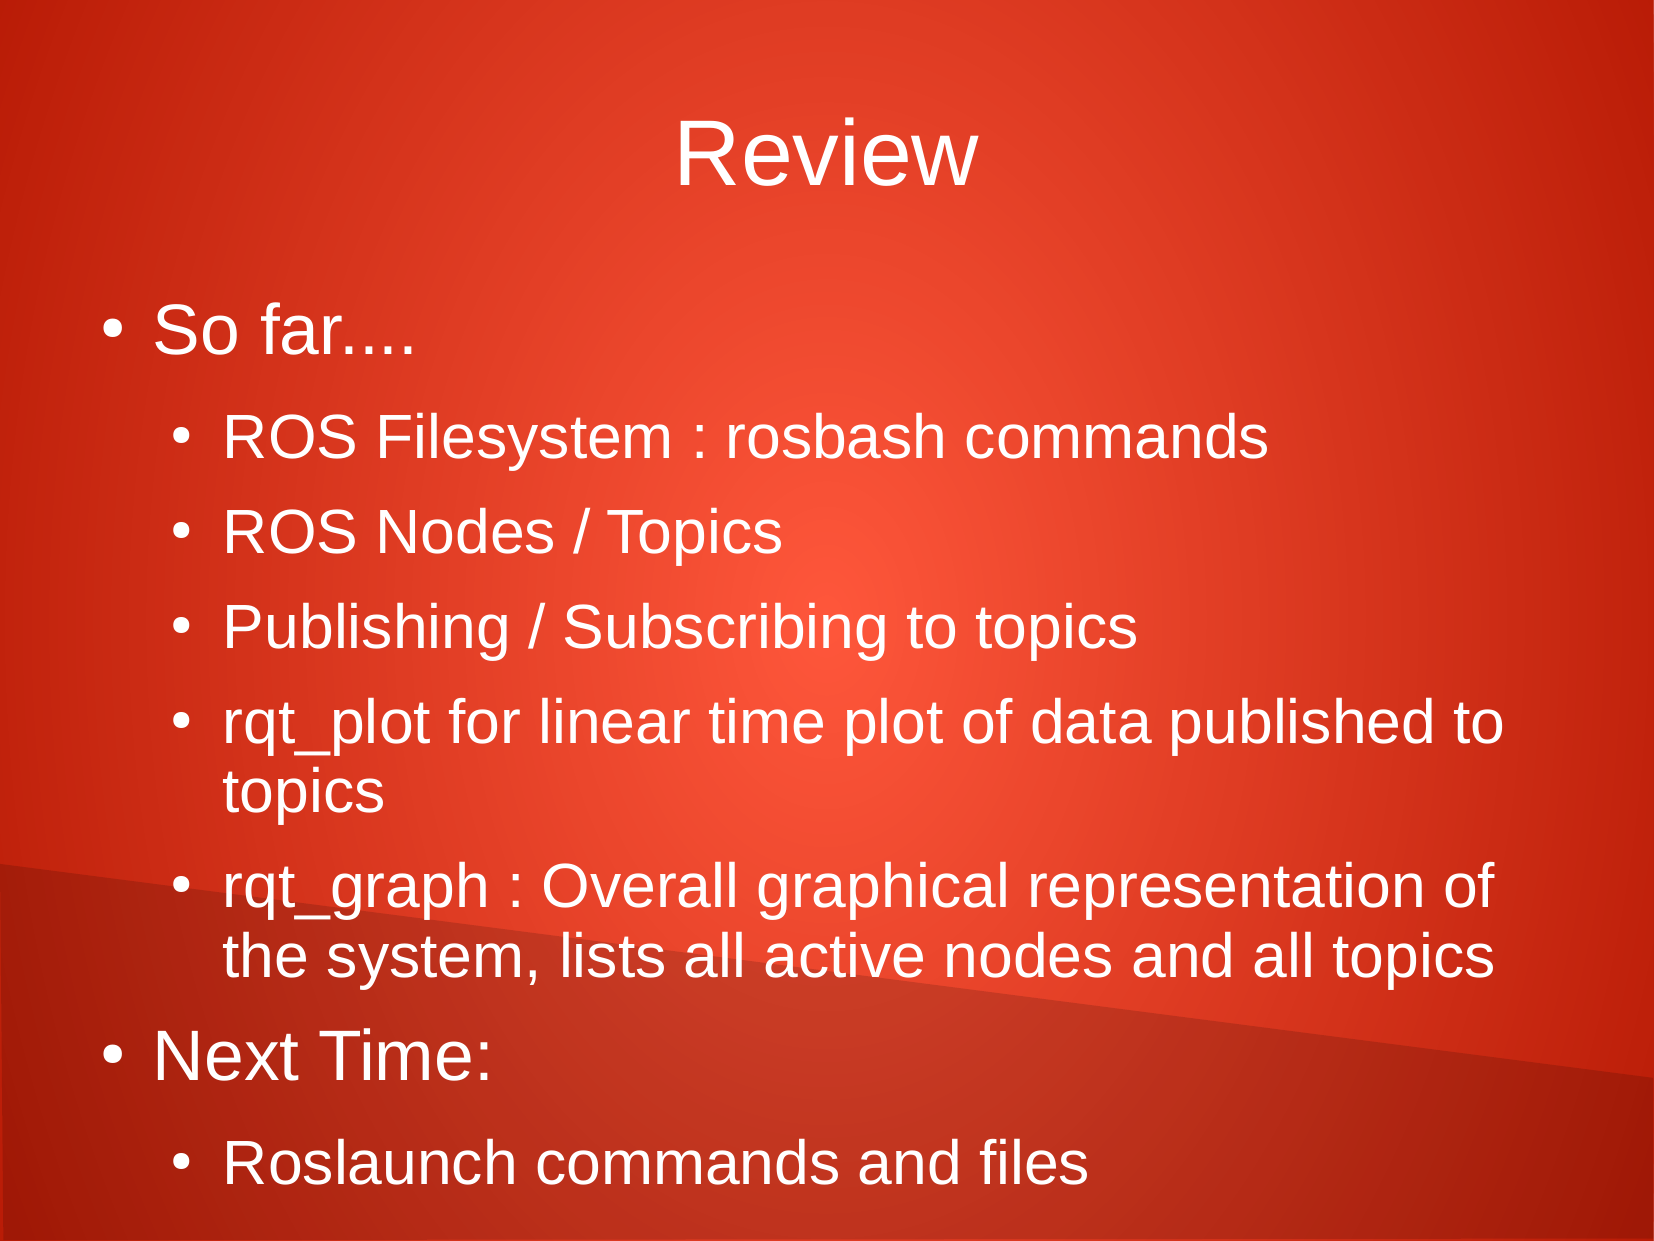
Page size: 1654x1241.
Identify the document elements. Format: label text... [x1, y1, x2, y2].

list So far.... ROS Filesystem : rosbash commands ROS Nodes / Topics Publishing / Subscribing to topics rqt_plot for linear time plot of data published to topics rqt_graph : Overall graphical representation of the system, lists all active nodes and all topics Next Time: Roslaunch commands and files [82, 290, 1571, 1201]
title Review [82, 49, 1571, 257]
